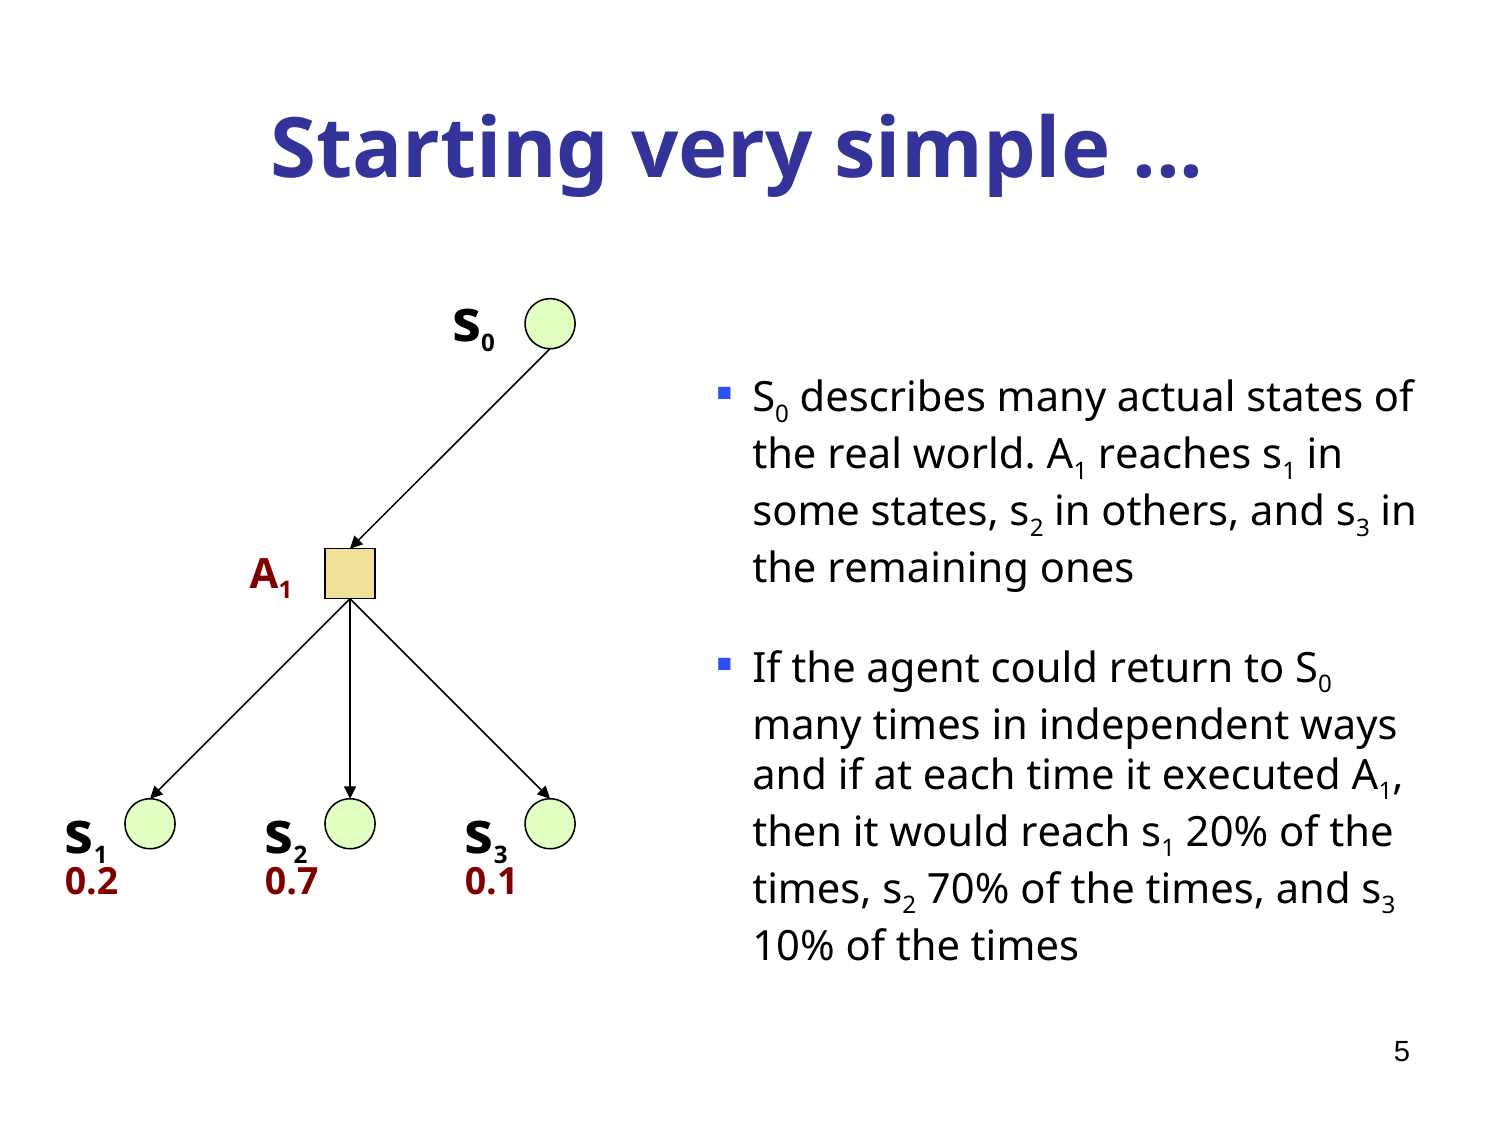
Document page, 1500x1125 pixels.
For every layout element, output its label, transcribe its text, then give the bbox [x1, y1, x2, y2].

text_box s3 [450, 787, 523, 849]
text_box <number> [1074, 1024, 1426, 1103]
text_box [324, 548, 376, 599]
text_box s2 [250, 787, 323, 849]
text_box A1 [234, 539, 308, 612]
text_box S0 describes many actual states of the real world. A1 reaches s1 in some states, s2 in others, and s3 in the remaining ones If the agent could return to S0 many times in independent ways and if at each time it executed A1, then it would reach s1 20% of the times, s2 70% of the times, and s3 10% of the times [699, 362, 1463, 977]
title Starting very simple ... [62, 49, 1413, 238]
text_box [124, 798, 176, 849]
text_box s1 [50, 787, 123, 849]
text_box 0.2 [50, 849, 134, 910]
text_box [525, 298, 576, 349]
text_box [324, 798, 376, 849]
text_box s0 [437, 275, 511, 365]
text_box [525, 798, 576, 849]
text_box 0.7 [250, 849, 334, 910]
text_box 0.1 [450, 849, 534, 910]
